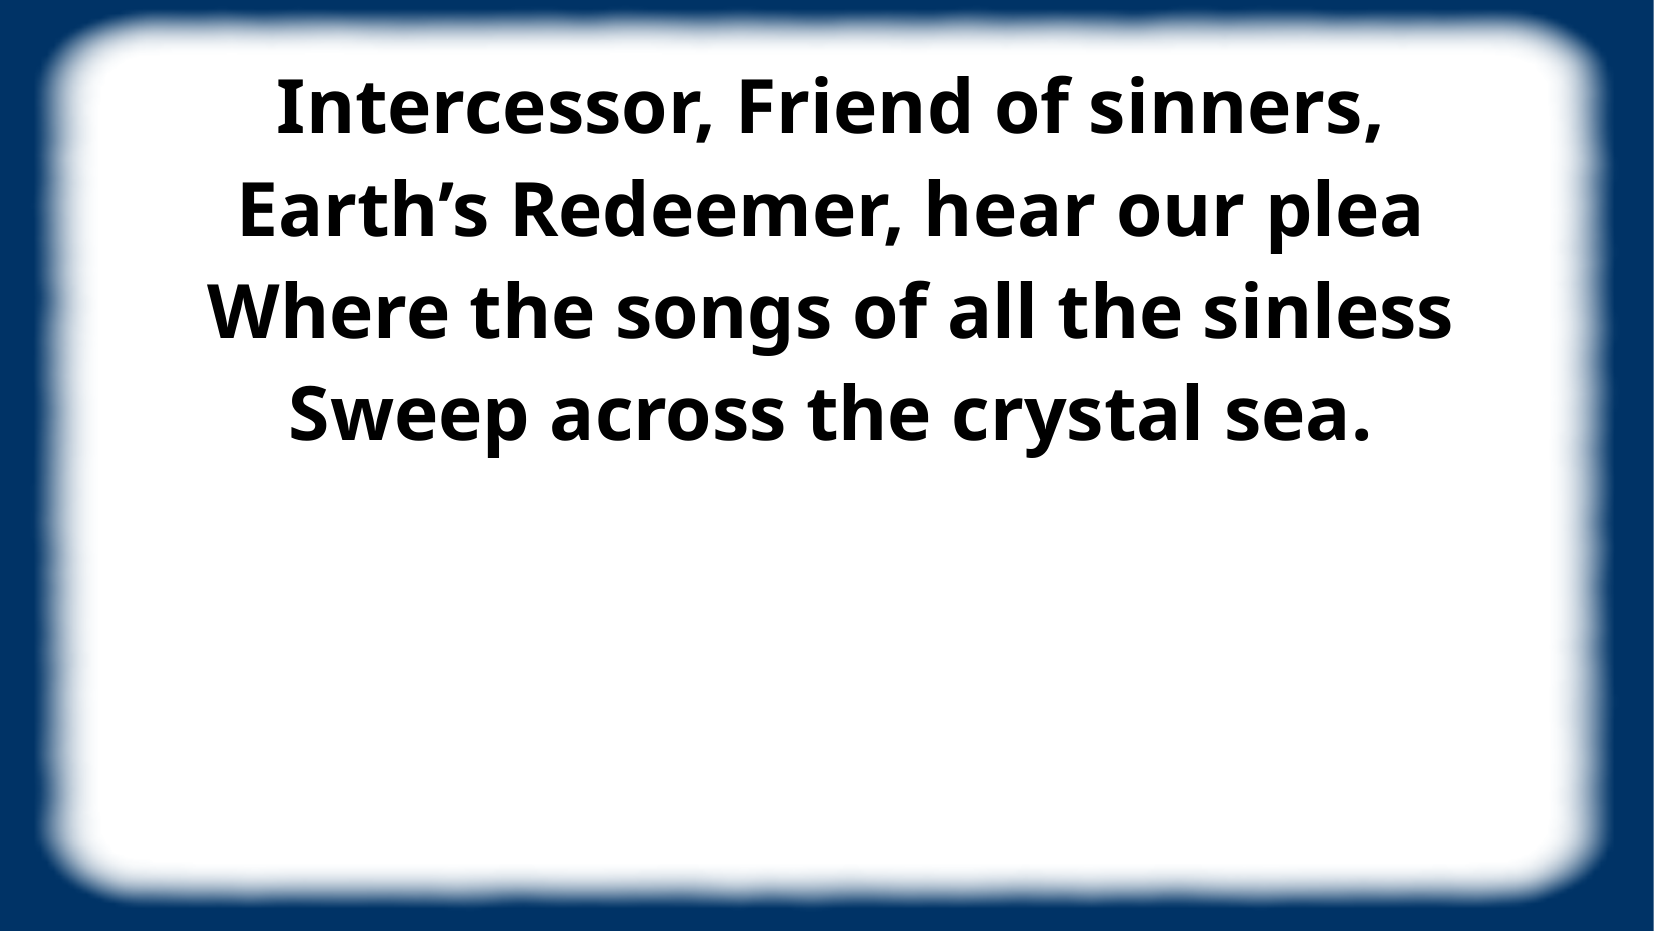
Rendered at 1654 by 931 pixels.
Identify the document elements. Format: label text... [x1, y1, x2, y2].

picture [0, 0, 1654, 931]
text_box Intercessor, Friend of sinners, Earth’s Redeemer, hear our plea Where the songs of all the sinless Sweep across the crystal sea. [103, 46, 1559, 461]
